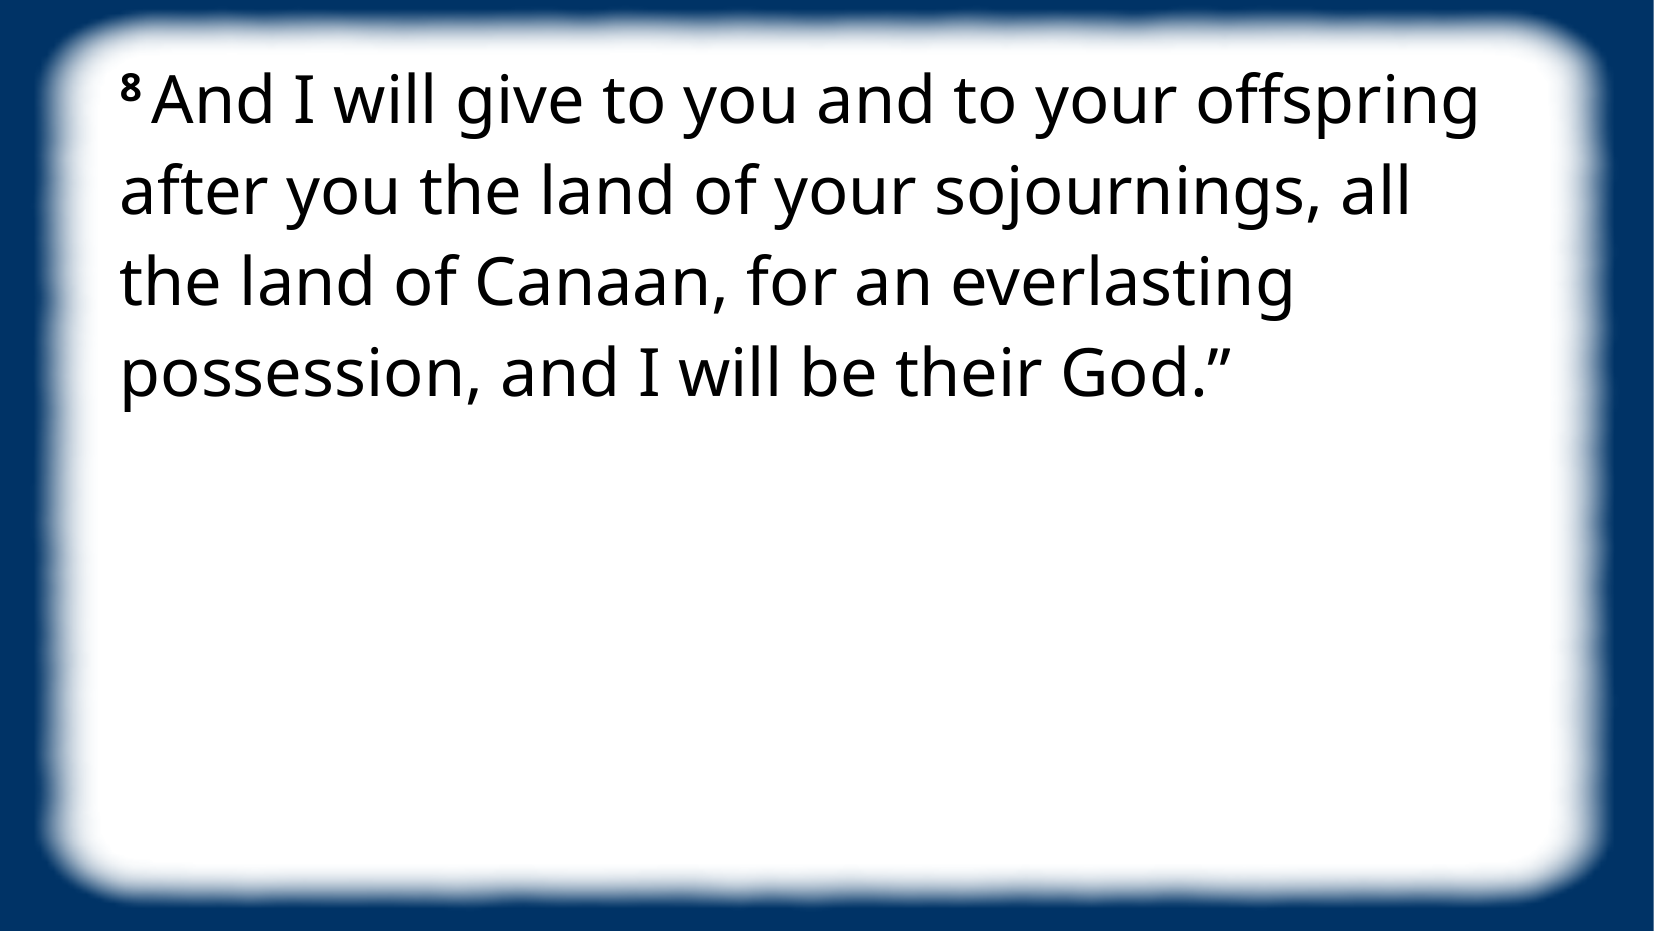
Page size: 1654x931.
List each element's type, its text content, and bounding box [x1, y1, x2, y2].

text_box 8 And I will give to you and to your offspring after you the land of your sojournings, all the land of Canaan, for an everlasting possession, and I will be their God.” [105, 45, 1546, 415]
picture [0, 0, 1654, 931]
